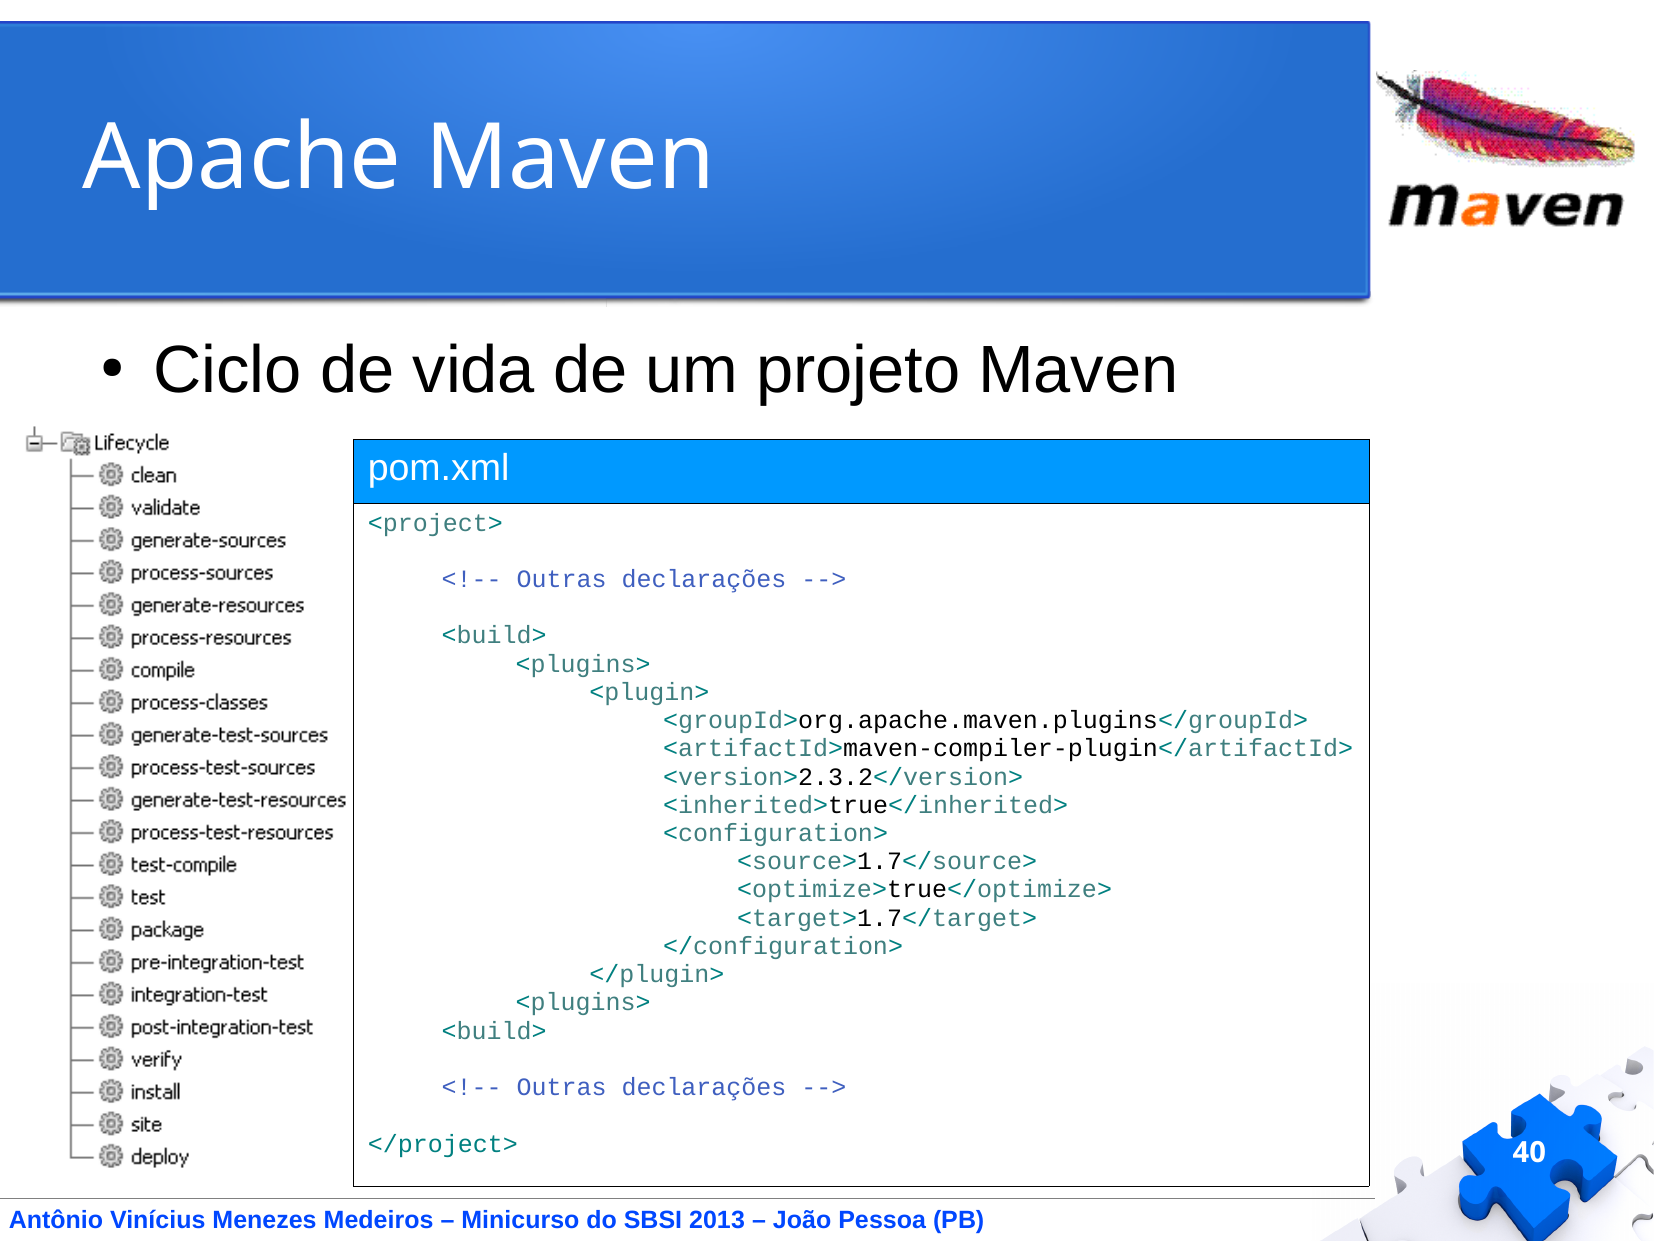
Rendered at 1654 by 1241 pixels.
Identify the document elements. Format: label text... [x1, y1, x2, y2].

list Ciclo de vida de um projeto Maven [82, 332, 1356, 439]
picture [1376, 70, 1643, 249]
picture [0, 21, 1375, 307]
title Apache Maven [82, 49, 1323, 257]
picture [1311, 983, 1654, 1241]
table_header pom.xml [354, 440, 1369, 503]
picture [23, 425, 355, 1177]
table_cell <project> <!-- Outras declarações --> <build> <plugins> <plugin> <groupId>org.apache.maven.plugins</groupId> <artifactId>maven-compiler-plugin</artifactId> <version>2.3.2</version> <inherited>true</inherited> <configuration> <source>1.7</source> <optimize>true</optimize> <target>1.7</target> </configuration> </plugin> <plugins> <build> <!-- Outras declarações --> </project> [354, 504, 1369, 1186]
